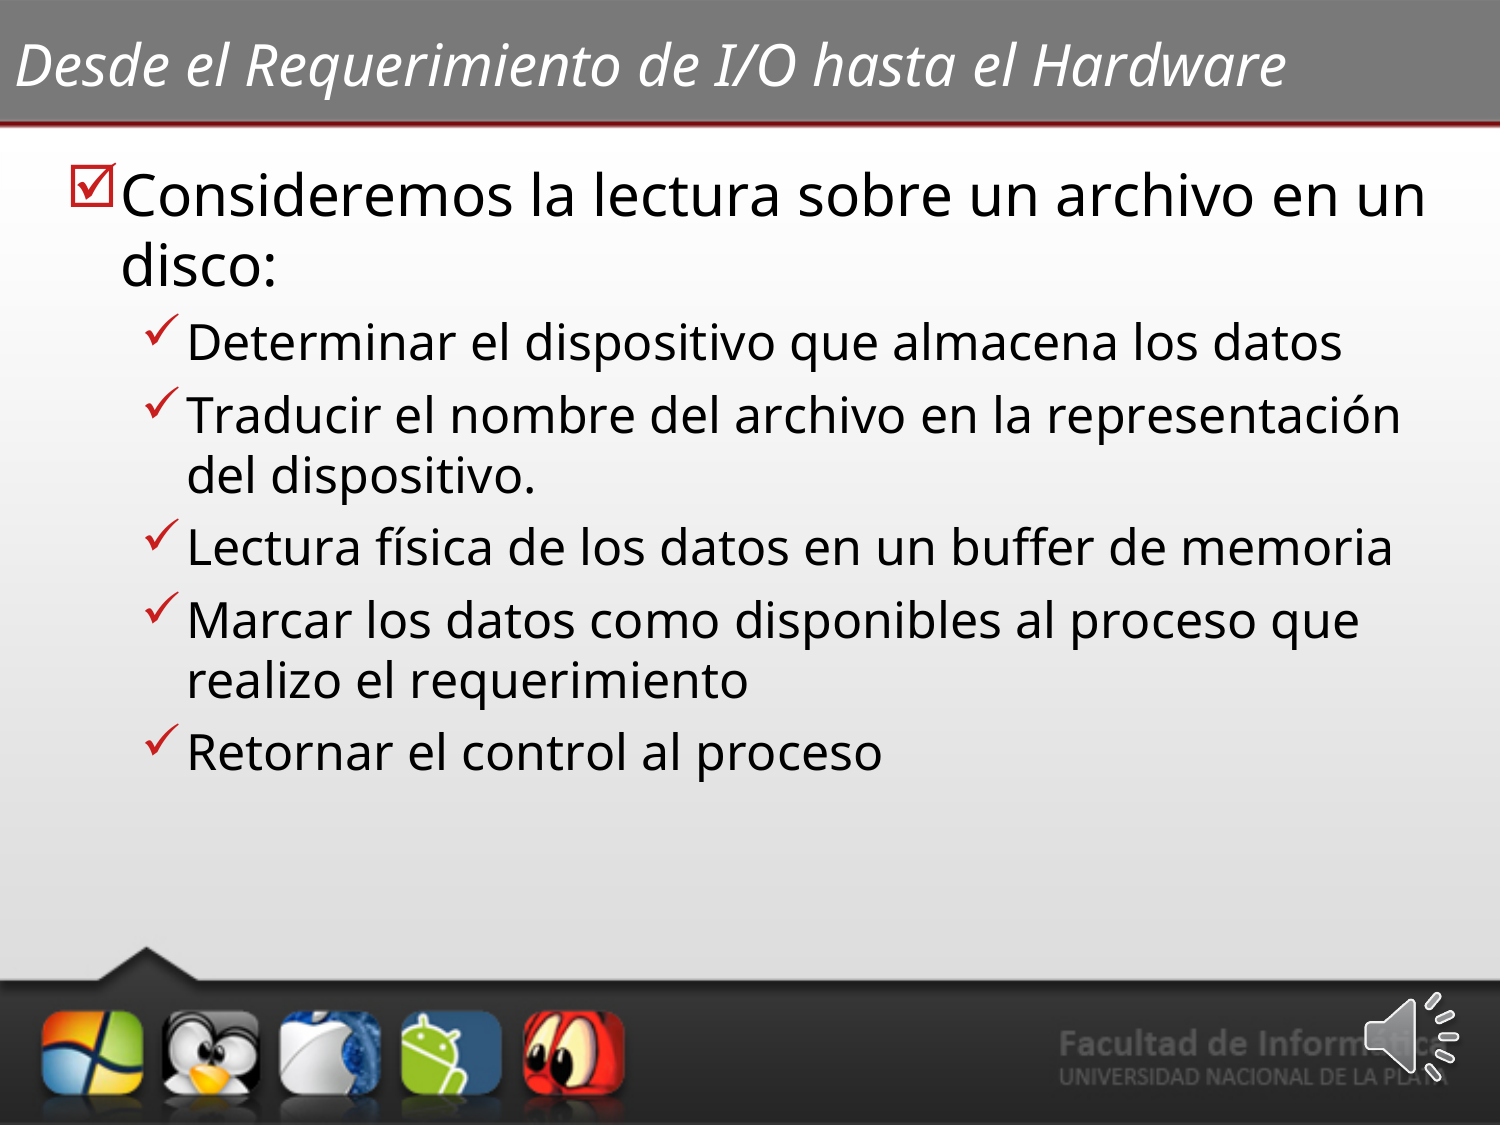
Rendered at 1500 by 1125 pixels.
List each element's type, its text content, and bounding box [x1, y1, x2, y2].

picture [0, 151, 1500, 1125]
text_box Consideremos la lectura sobre un archivo en un disco: Determinar el dispositivo que almacena los datos Traducir el nombre del archivo en la representación del dispositivo. Lectura física de los datos en un buffer de memoria Marcar los datos como disponibles al proceso que realizo el requerimiento Retornar el control al proceso [51, 150, 1459, 941]
text_box Desde el Requerimiento de I/O hasta el Hardware [0, 0, 1500, 151]
